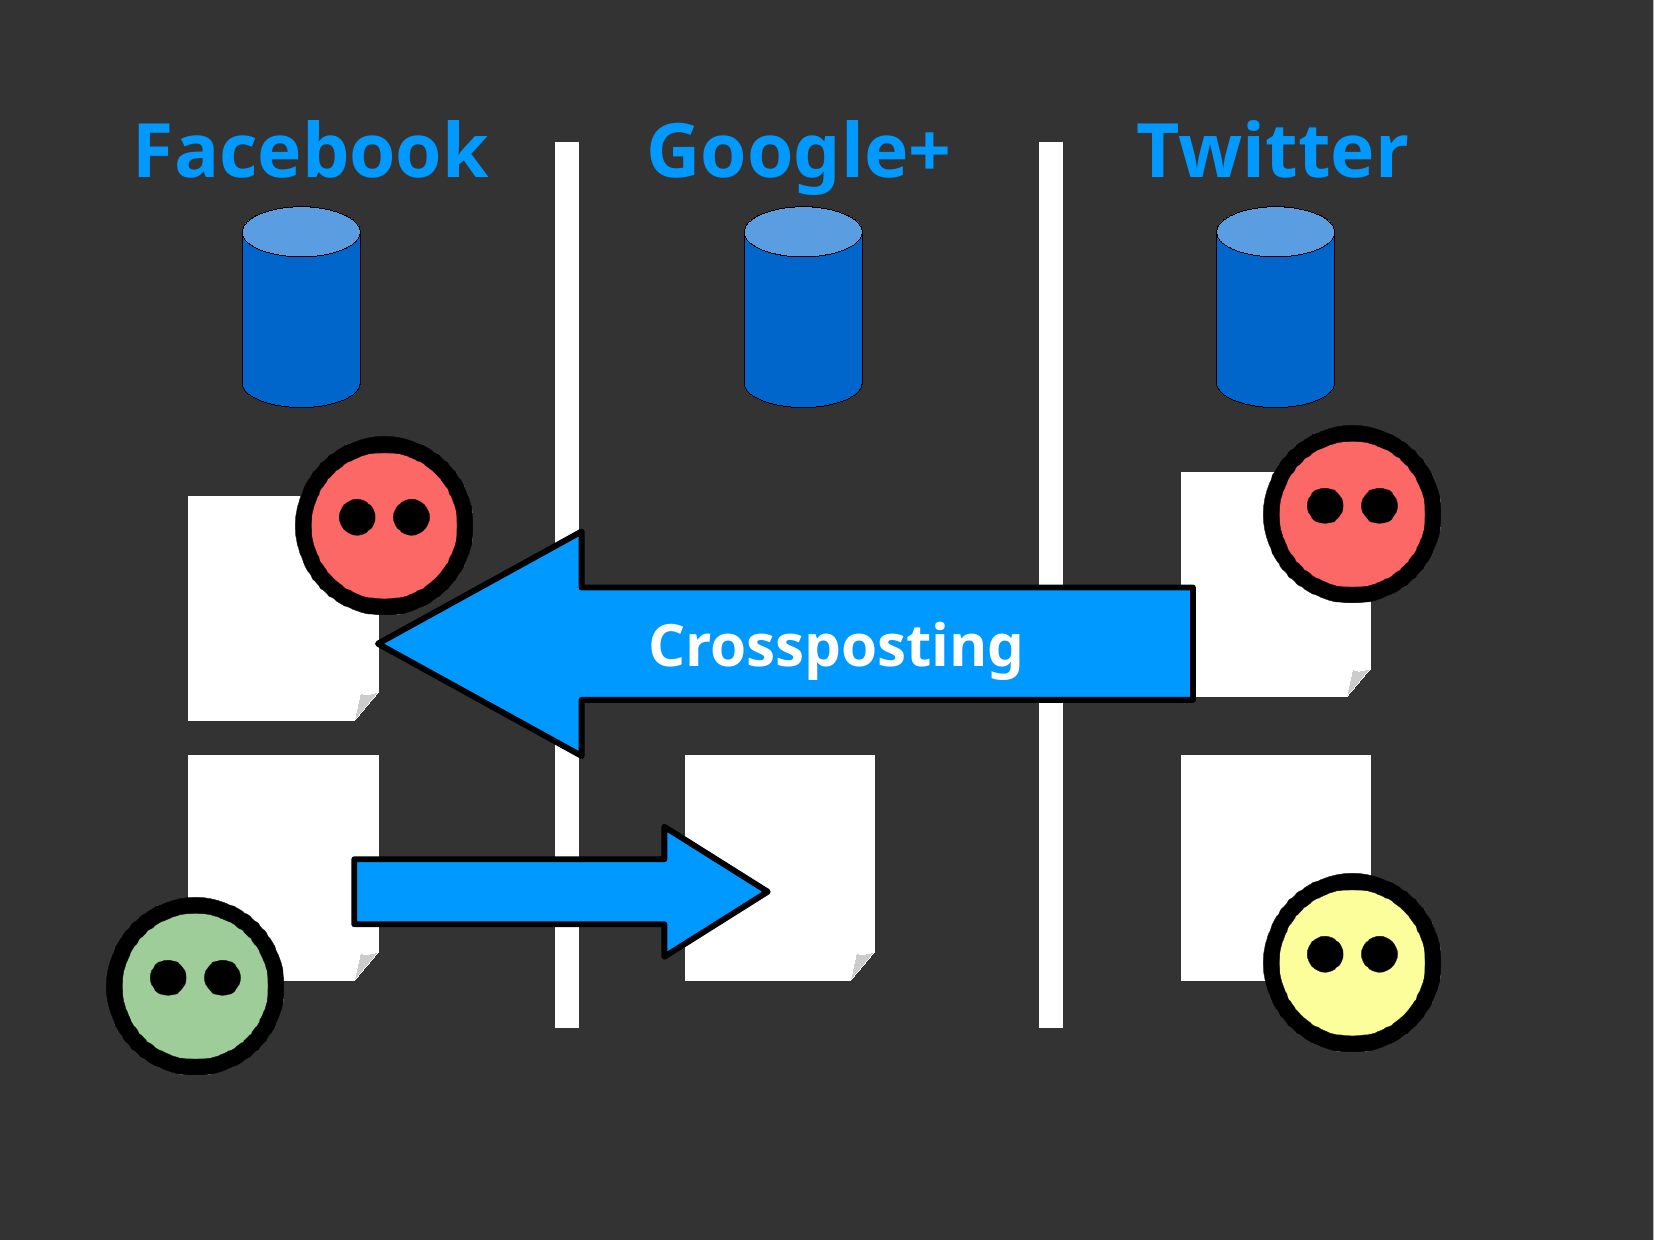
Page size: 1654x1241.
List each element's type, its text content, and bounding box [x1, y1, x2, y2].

text_box [744, 234, 863, 408]
picture [1263, 425, 1441, 603]
text_box [1181, 755, 1371, 981]
picture [295, 436, 473, 615]
text_box Crossposting [377, 531, 1193, 756]
text_box Twitter [1122, 89, 1571, 190]
text_box [1216, 234, 1335, 408]
text_box Google+ [631, 89, 981, 190]
text_box [1181, 472, 1371, 697]
picture [1263, 873, 1441, 1052]
text_box [188, 496, 379, 721]
text_box [188, 755, 875, 981]
text_box [242, 235, 361, 408]
picture [106, 897, 284, 1075]
text_box Facebook [118, 89, 567, 190]
